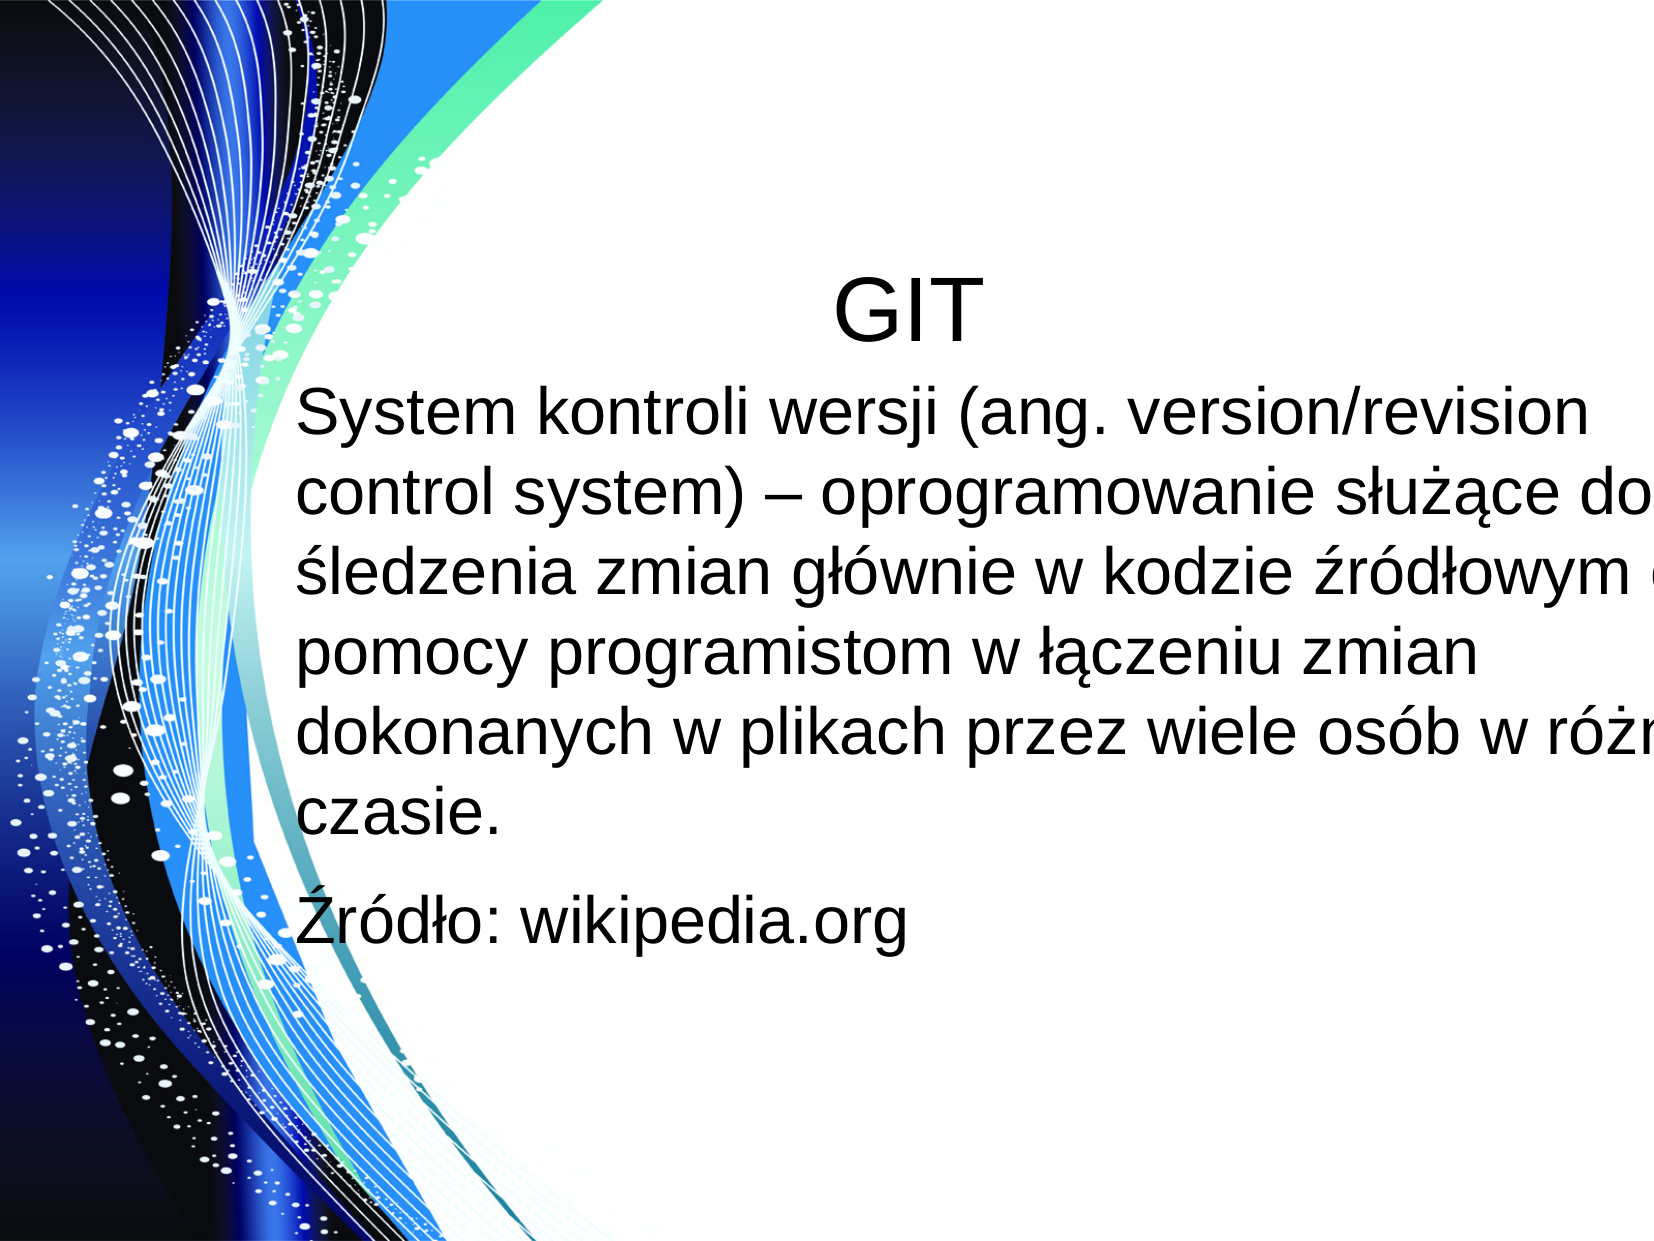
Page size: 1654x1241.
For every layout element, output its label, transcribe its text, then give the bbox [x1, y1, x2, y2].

list System kontroli wersji (ang. version/revision control system) – oprogramowanie służące do śledzenia zmian głównie w kodzie źródłowym oraz pomocy programistom w łączeniu zmian dokonanych w plikach przez wiele osób w różnym czasie. Źródło: wikipedia.org [295, 367, 1654, 1087]
picture [0, 0, 1654, 1241]
title GIT [165, 200, 1654, 408]
